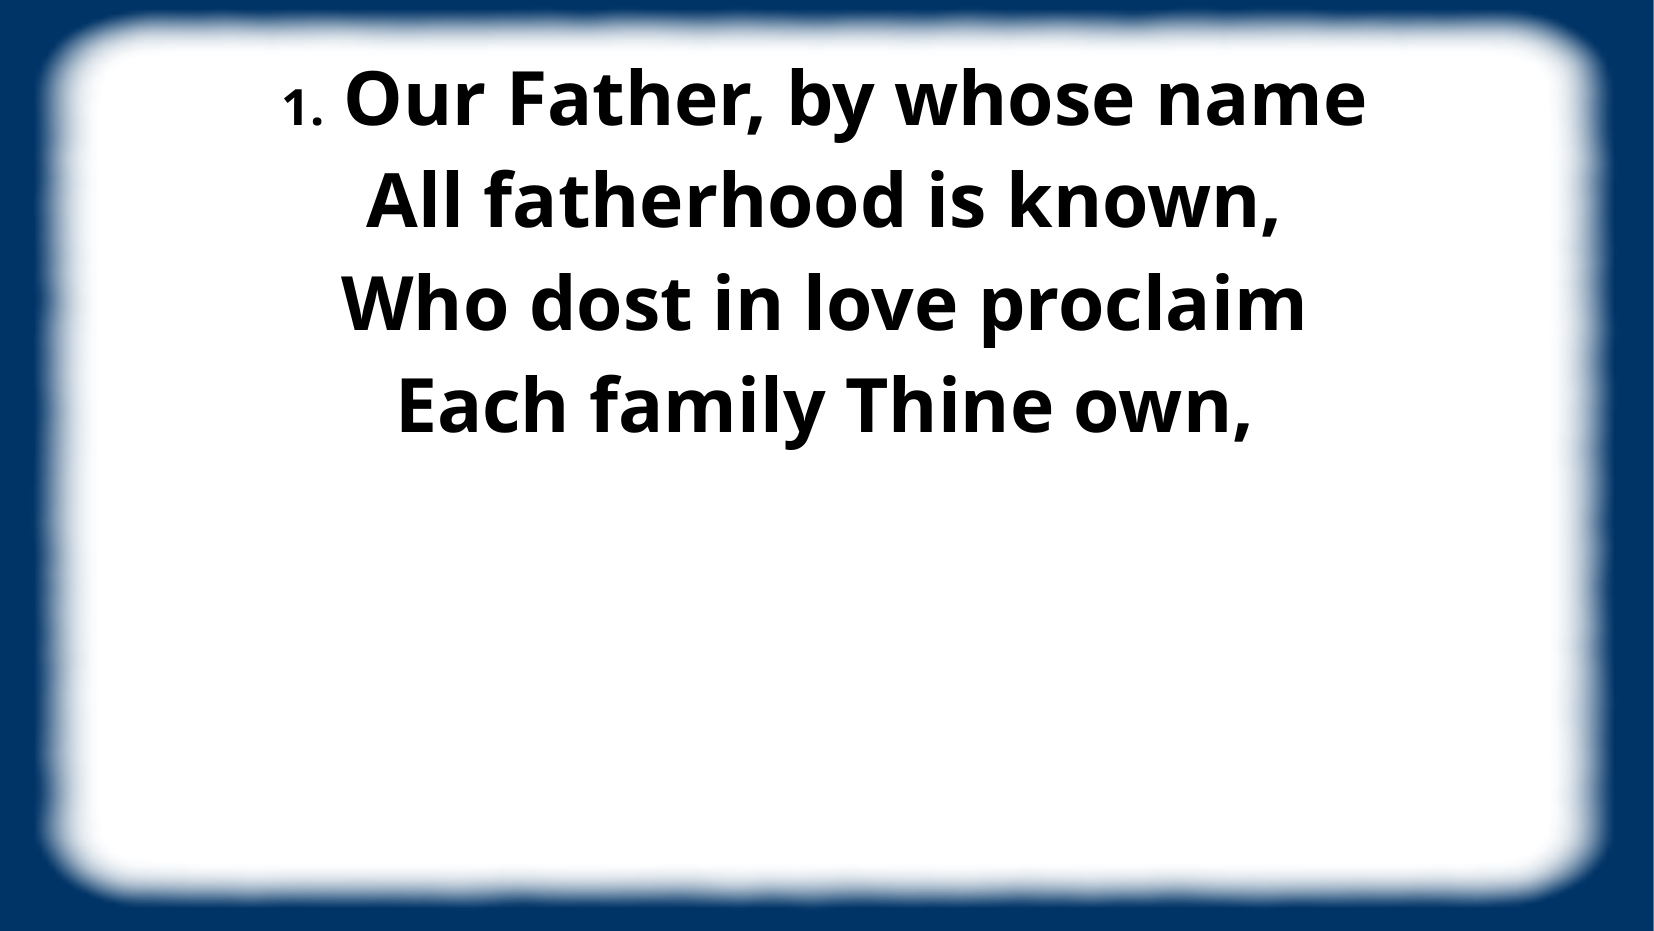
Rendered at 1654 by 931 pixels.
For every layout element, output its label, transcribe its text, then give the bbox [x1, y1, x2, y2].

text_box 1. Our Father, by whose name All fatherhood is known, Who dost in love proclaim Each family Thine own, [75, 37, 1576, 453]
picture [0, 0, 1654, 931]
